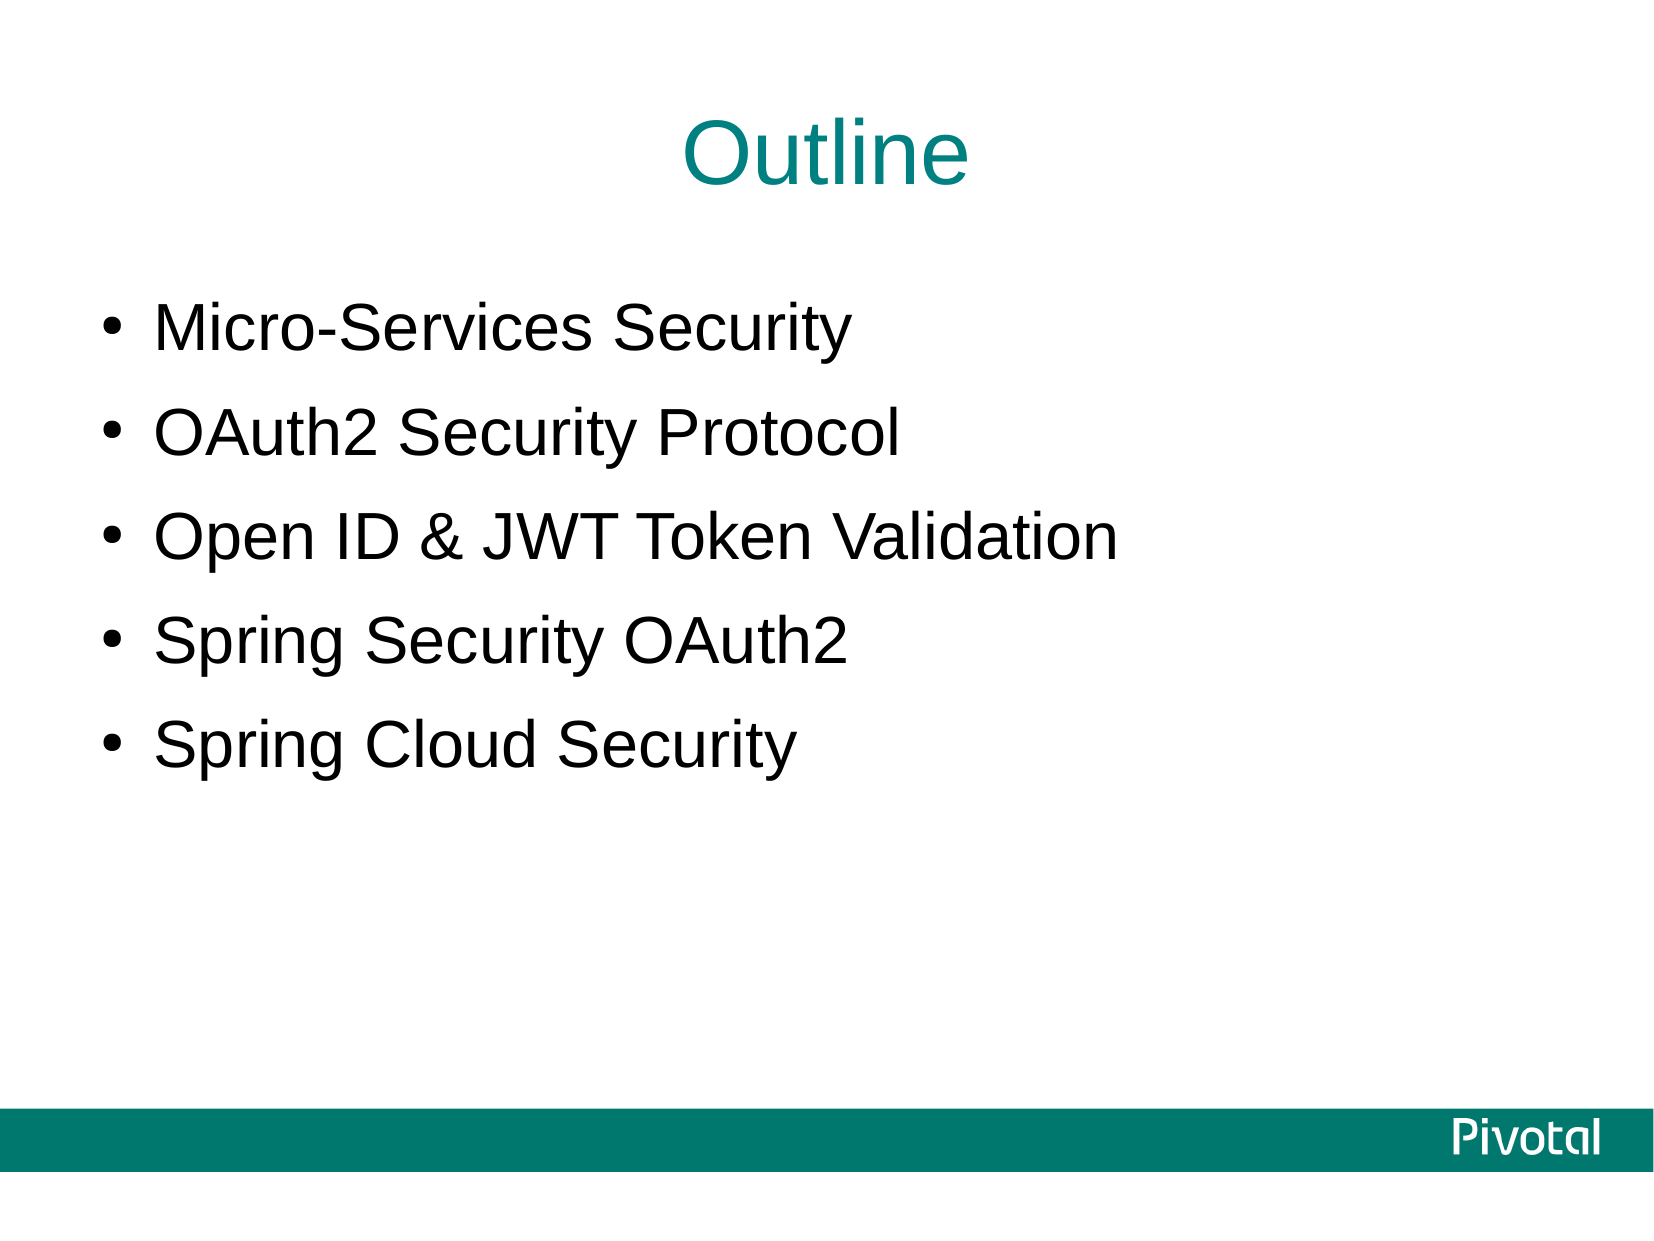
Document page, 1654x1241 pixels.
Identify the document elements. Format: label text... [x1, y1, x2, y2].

title Outline [82, 49, 1571, 257]
picture [1452, 1115, 1601, 1158]
list Micro-Services Security OAuth2 Security Protocol Open ID & JWT Token Validation Spring Security OAuth2 Spring Cloud Security [82, 290, 1571, 1109]
